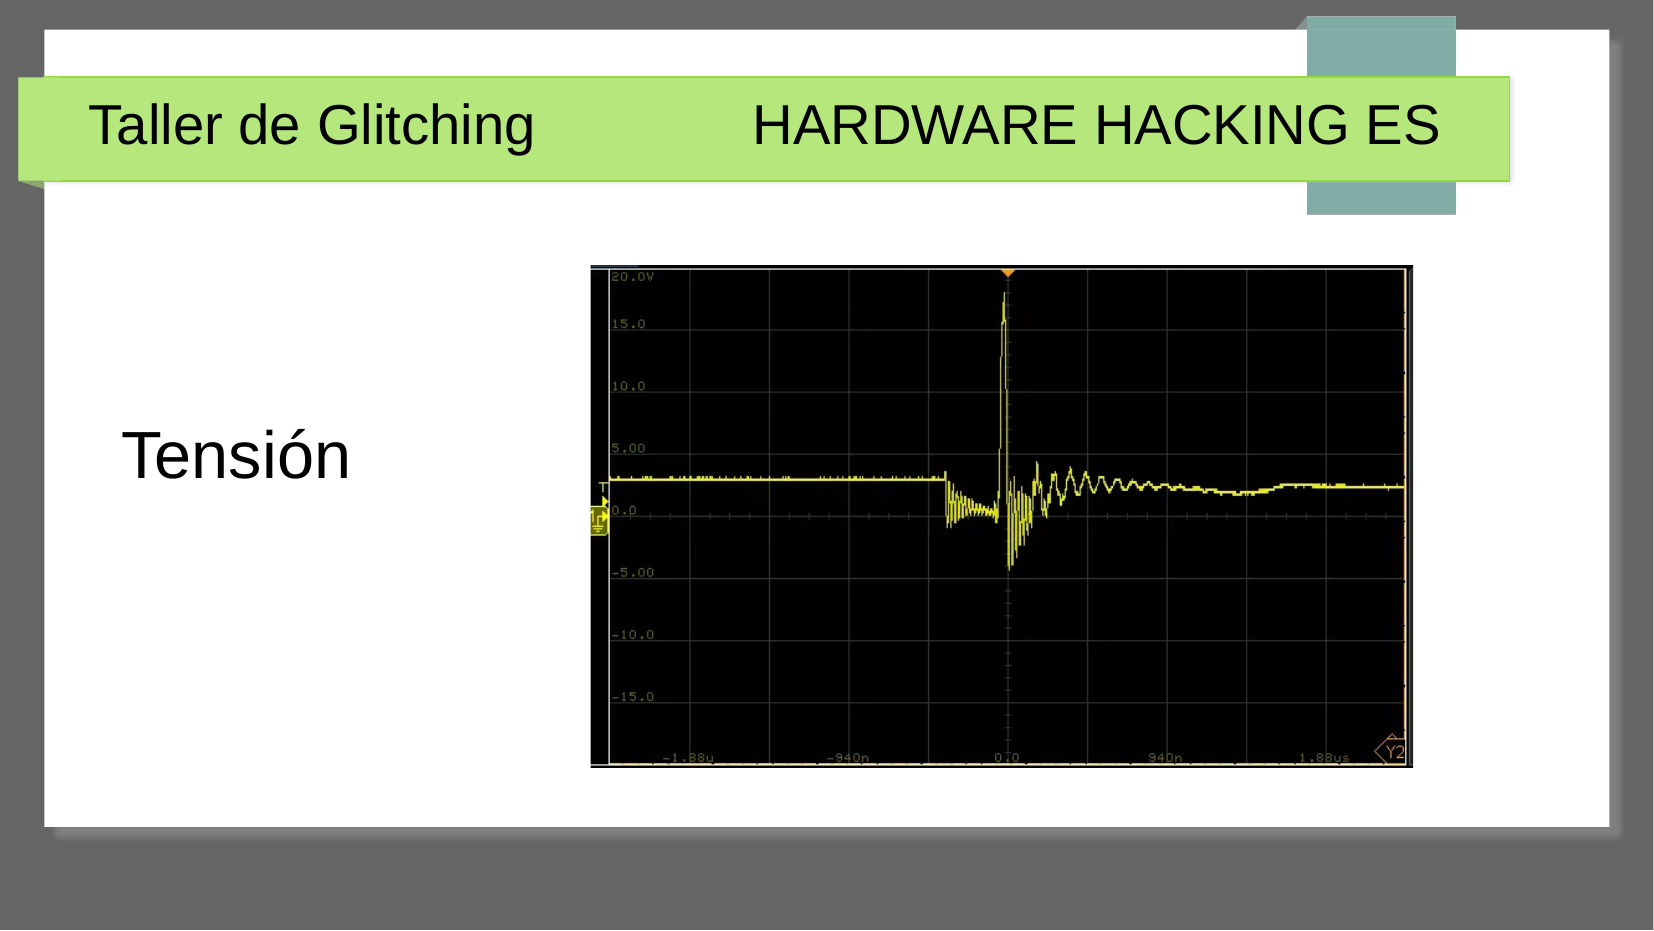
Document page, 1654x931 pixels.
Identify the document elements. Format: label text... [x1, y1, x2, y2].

picture [590, 265, 1414, 768]
title Taller de Glitching HARDWARE HACKING ES [88, 73, 1506, 178]
subtitle Tensión [88, 221, 384, 813]
